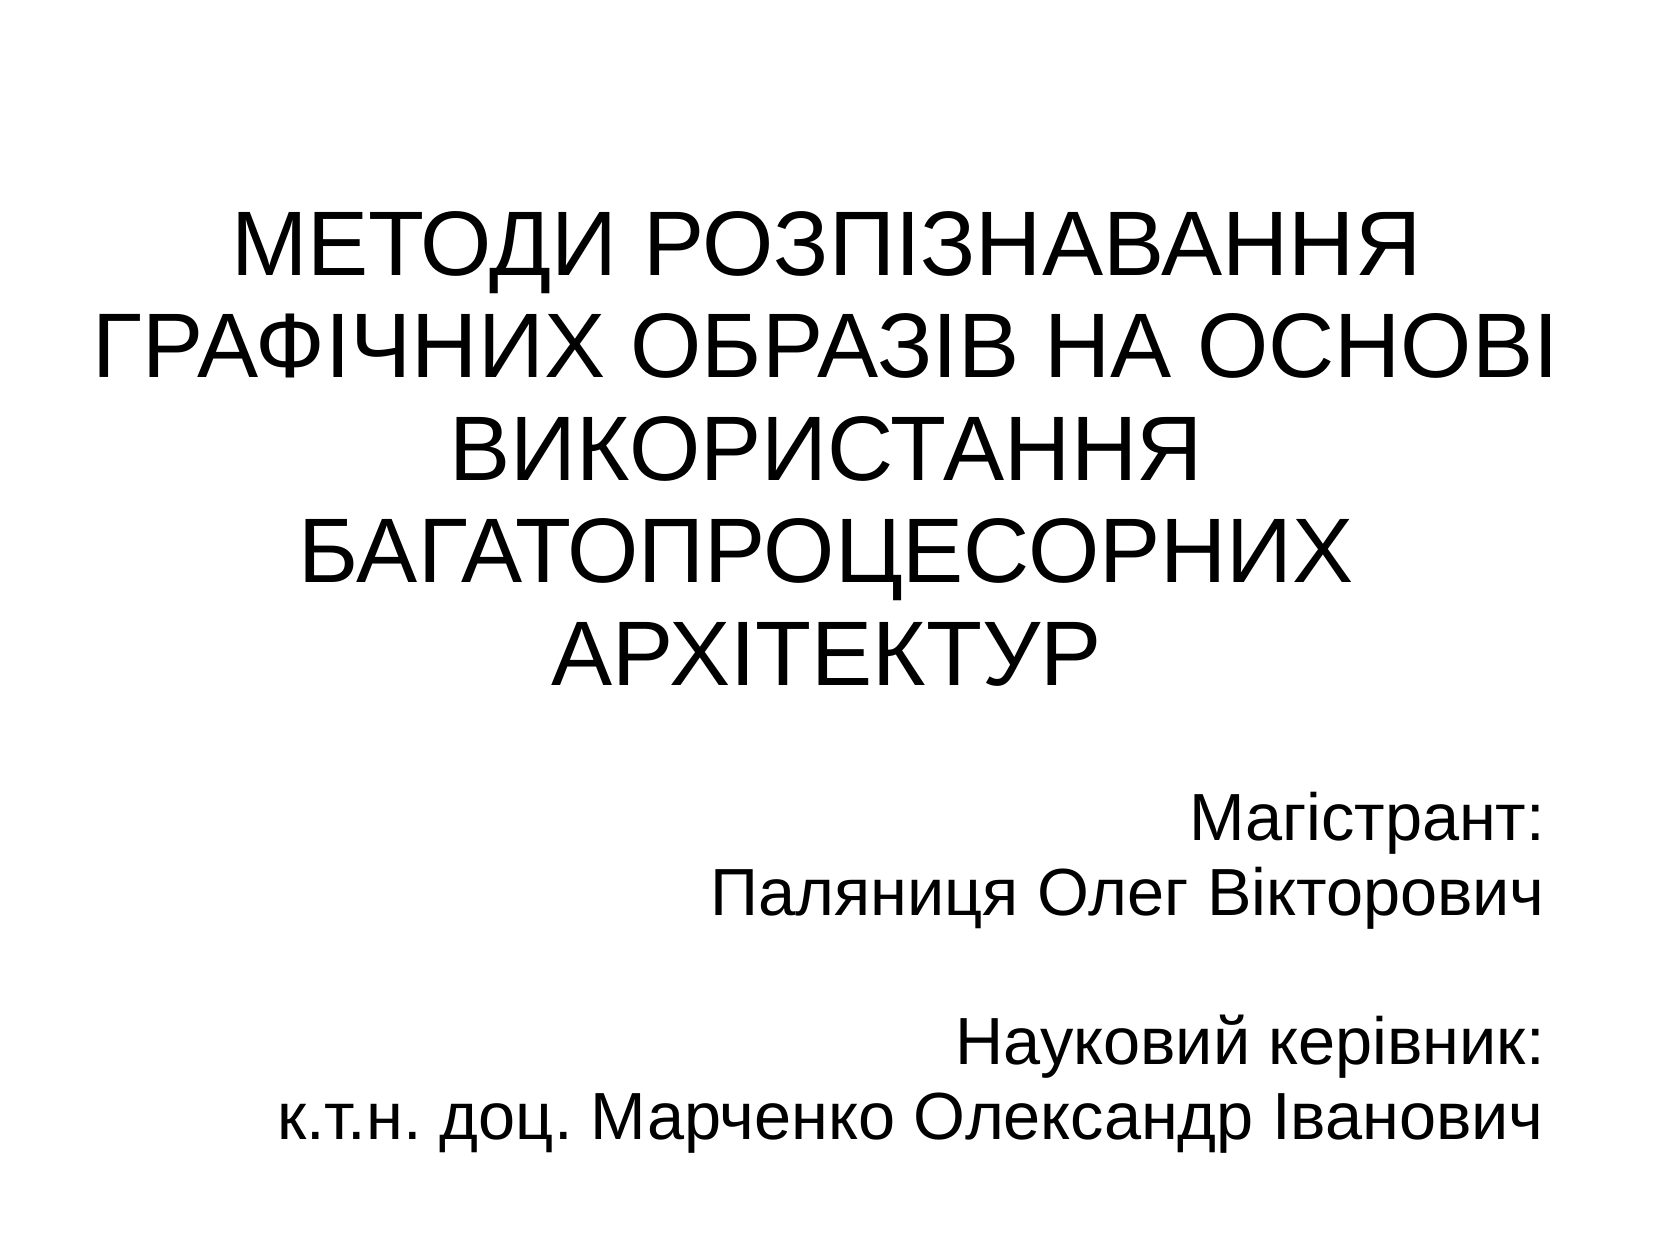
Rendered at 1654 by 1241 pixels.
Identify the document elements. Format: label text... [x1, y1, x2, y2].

title МЕТОДИ РОЗПІЗНАВАННЯ ГРАФІЧНИХ ОБРАЗІВ НА ОСНОВІ ВИКОРИСТАННЯ БАГАТОПРОЦЕСОРНИХ АРХІТЕКТУР [82, 191, 1571, 706]
subtitle Магістрант: Паляниця Олег Вікторович Науковий керівник: к.т.н. доц. Марченко Олександр Іванович [90, 780, 1546, 1154]
